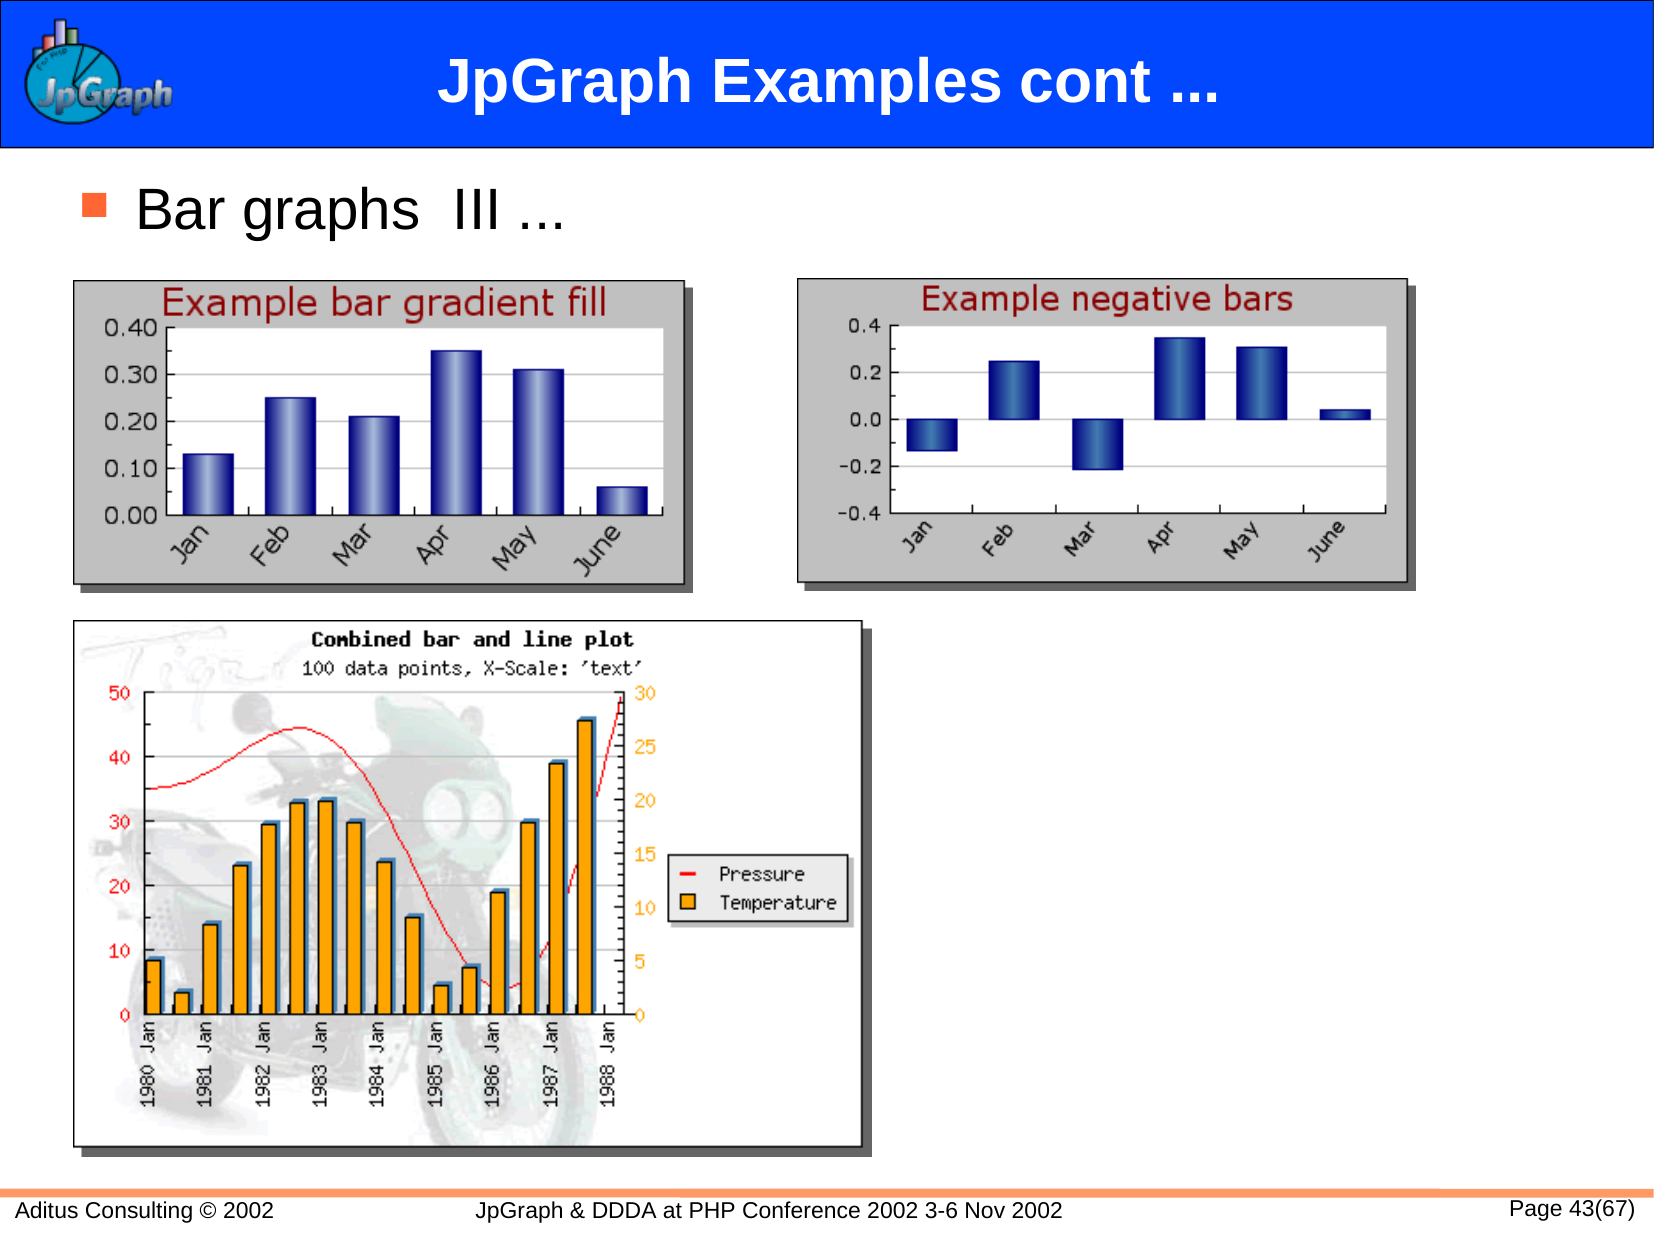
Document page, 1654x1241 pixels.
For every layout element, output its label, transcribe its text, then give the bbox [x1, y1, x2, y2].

picture [73, 280, 693, 593]
picture [73, 620, 872, 1158]
picture [20, 17, 123, 128]
title JpGraph Examples cont ... [123, 0, 1536, 163]
picture [797, 278, 1416, 591]
list Bar graphs III ... [64, 177, 1580, 296]
